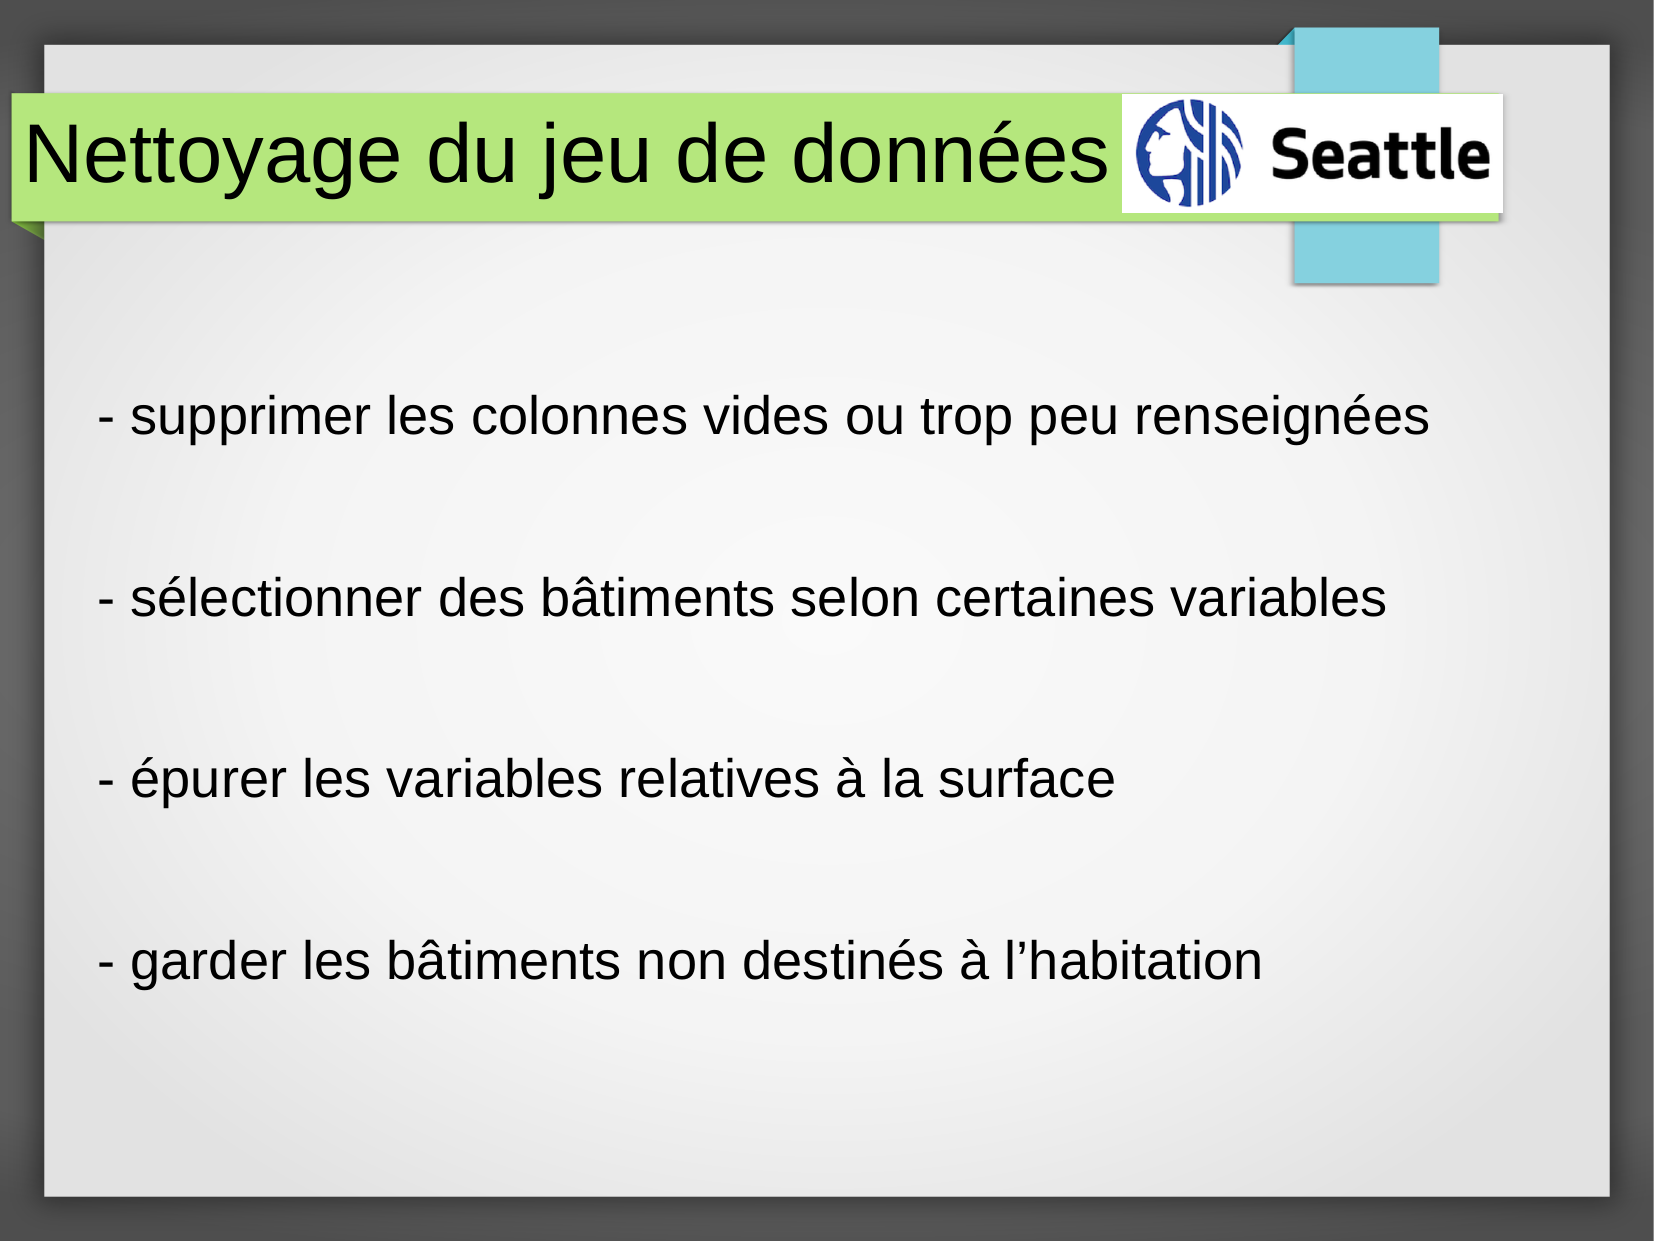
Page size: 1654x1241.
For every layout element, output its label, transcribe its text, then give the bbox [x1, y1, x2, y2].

picture [0, 0, 1654, 1241]
text_box - supprimer les colonnes vides ou trop peu renseignées - sélectionner des bâtiments selon certaines variables - épurer les variables relatives à la surface - garder les bâtiments non destinés à l’habitation [82, 377, 1512, 999]
title Nettoyage du jeu de données [23, 95, 1205, 214]
